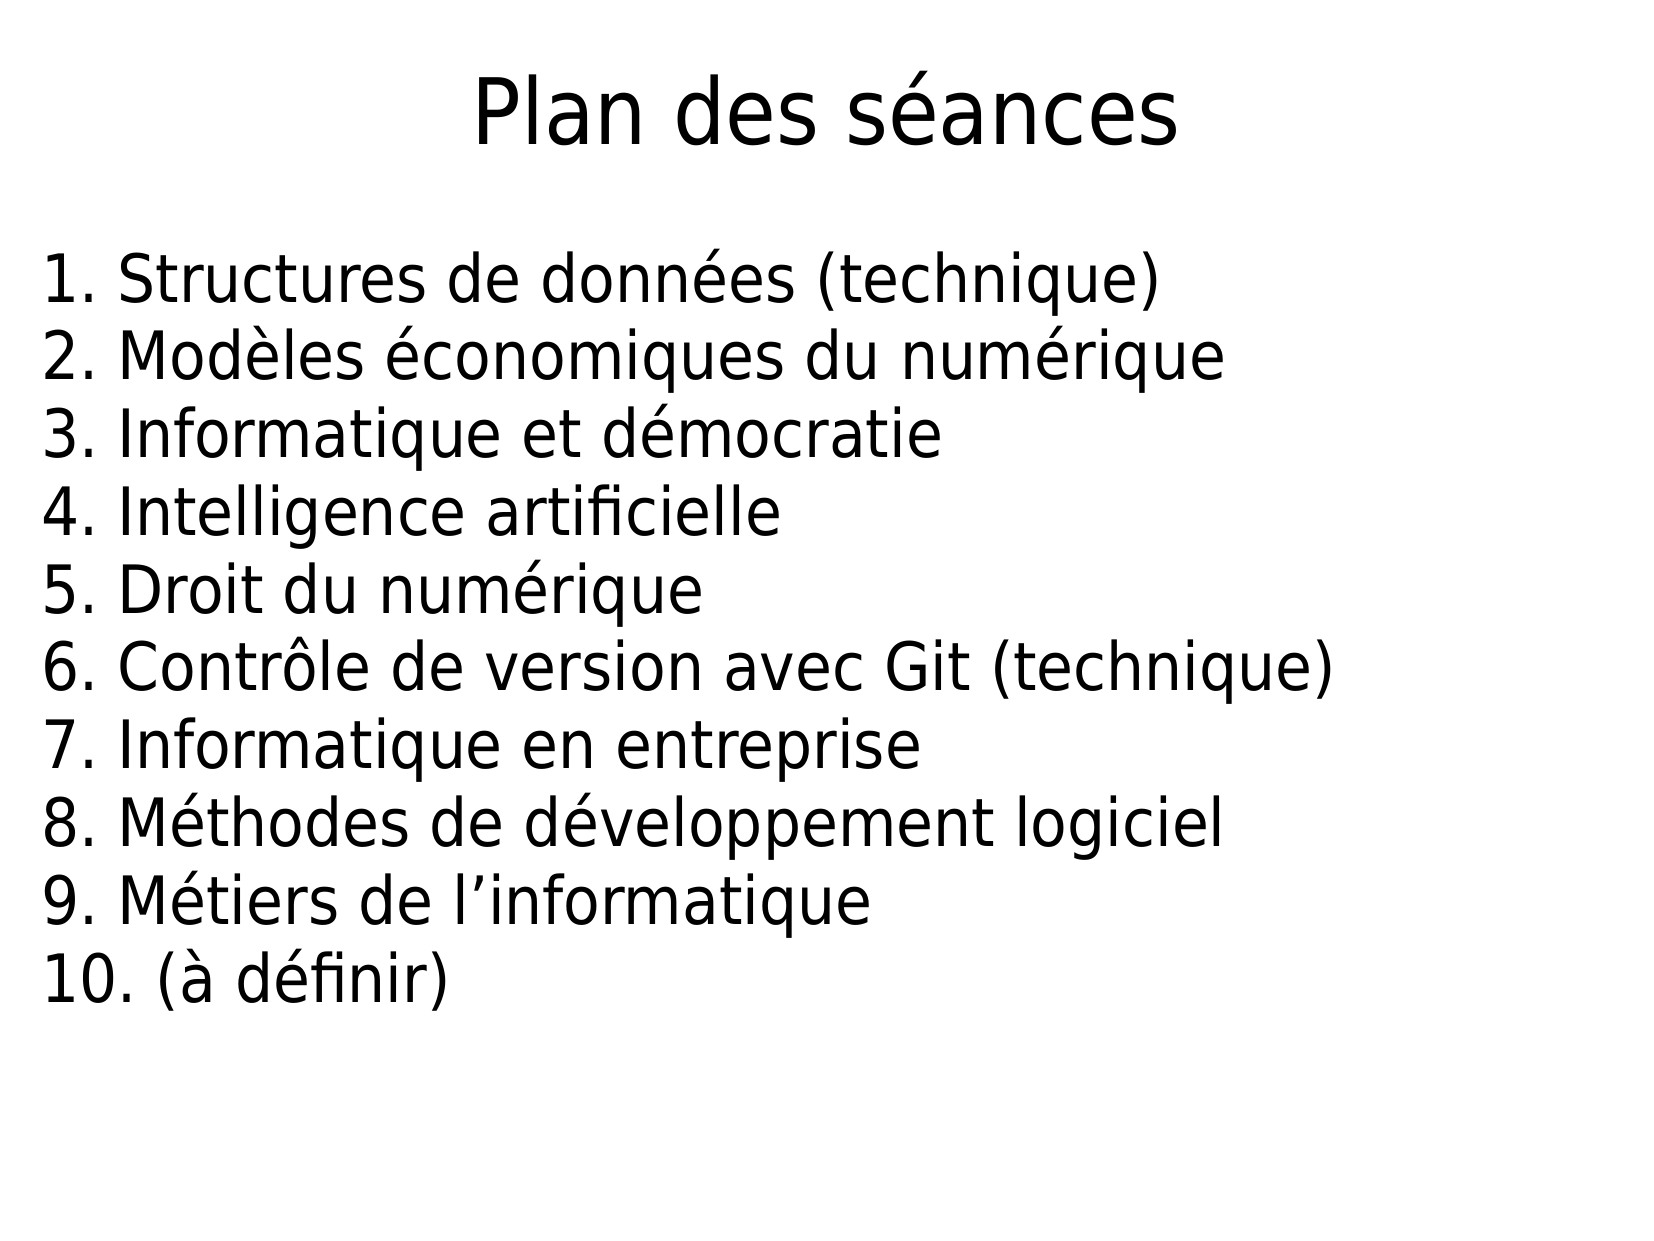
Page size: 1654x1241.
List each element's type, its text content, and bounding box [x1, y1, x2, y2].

title 1. Structures de données (technique) 2. Modèles économiques du numérique 3. Informatique et démocratie 4. Intelligence artificielle 5. Droit du numérique 6. Contrôle de version avec Git (technique) 7. Informatique en entreprise 8. Méthodes de développement logiciel 9. Métiers de l’informatique 10. (à définir) [41, 240, 1613, 1201]
title Plan des séances [41, 12, 1613, 214]
